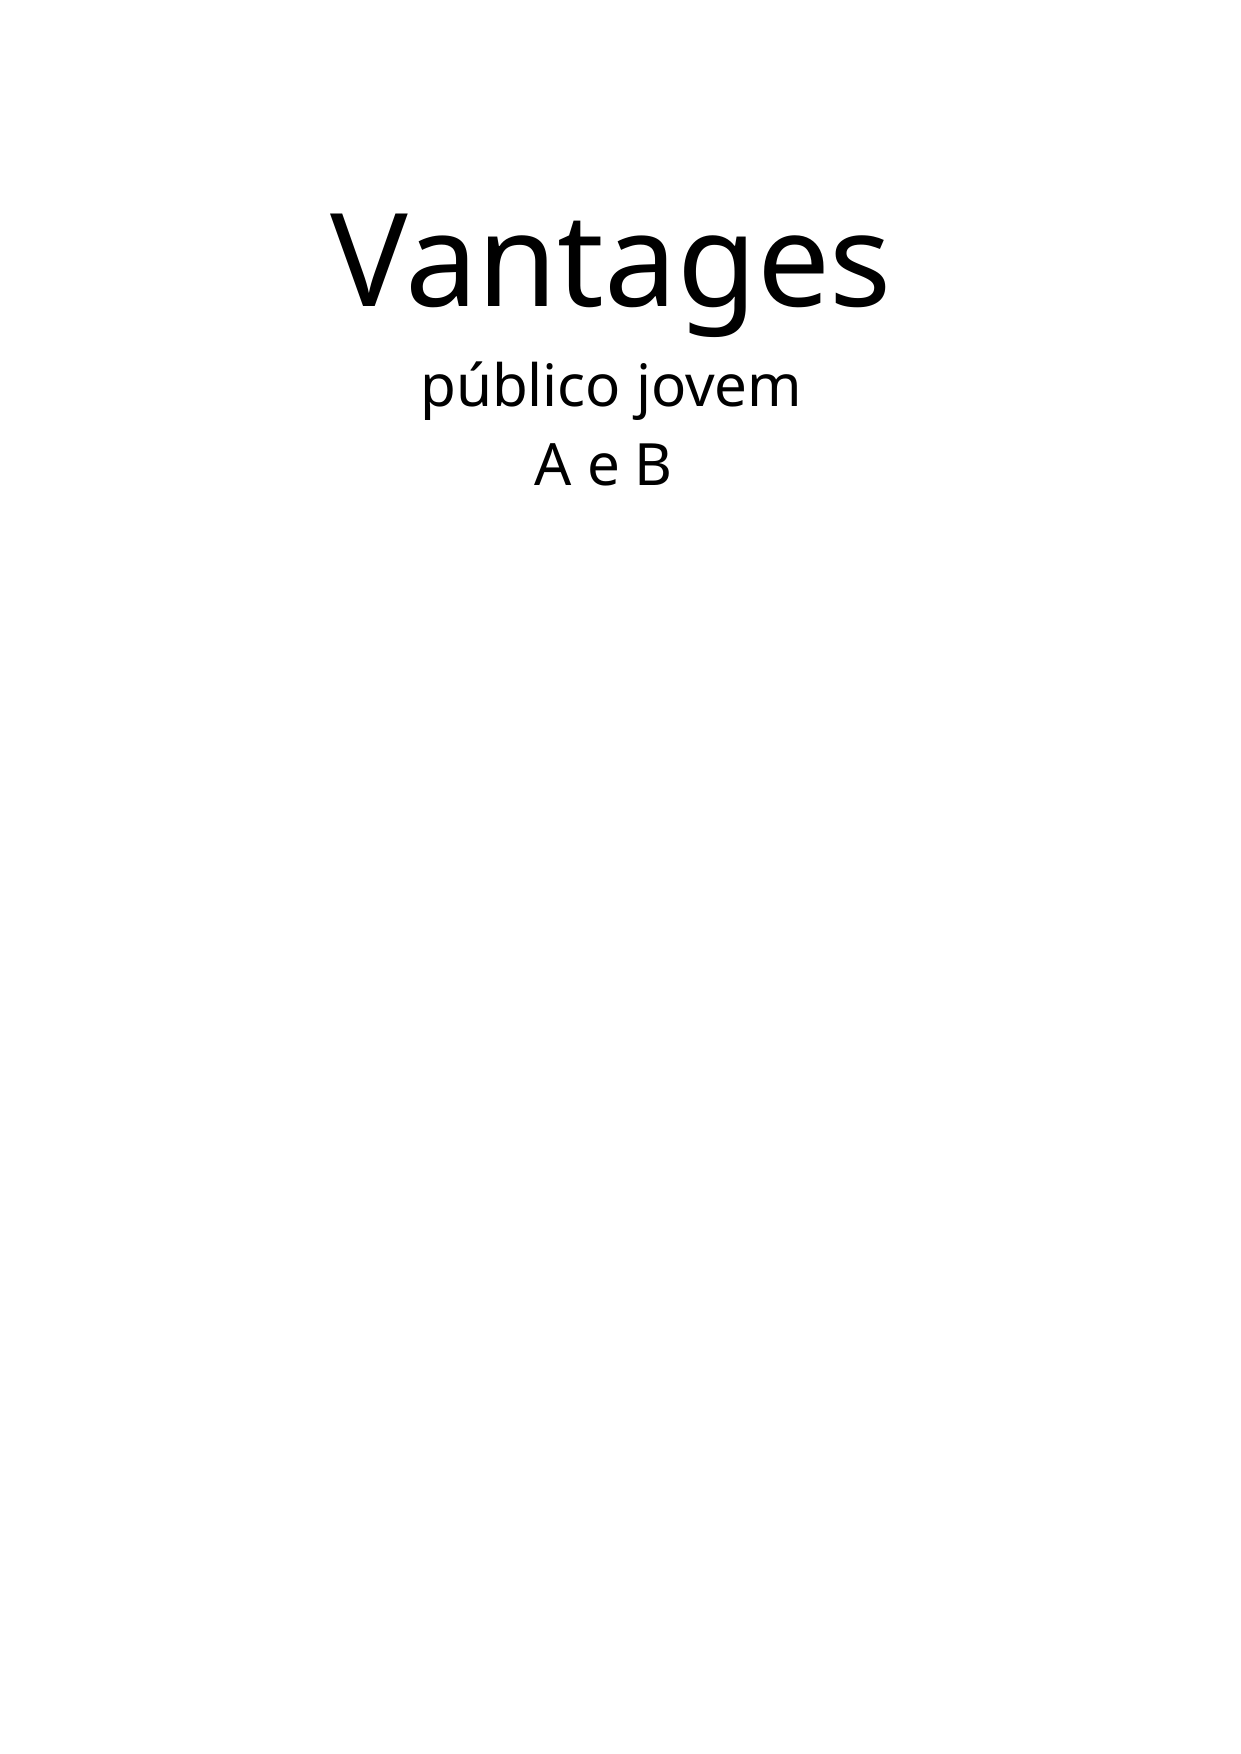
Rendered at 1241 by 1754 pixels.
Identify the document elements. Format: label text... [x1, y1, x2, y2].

title Vantages público jovem A e B [53, 188, 1170, 482]
